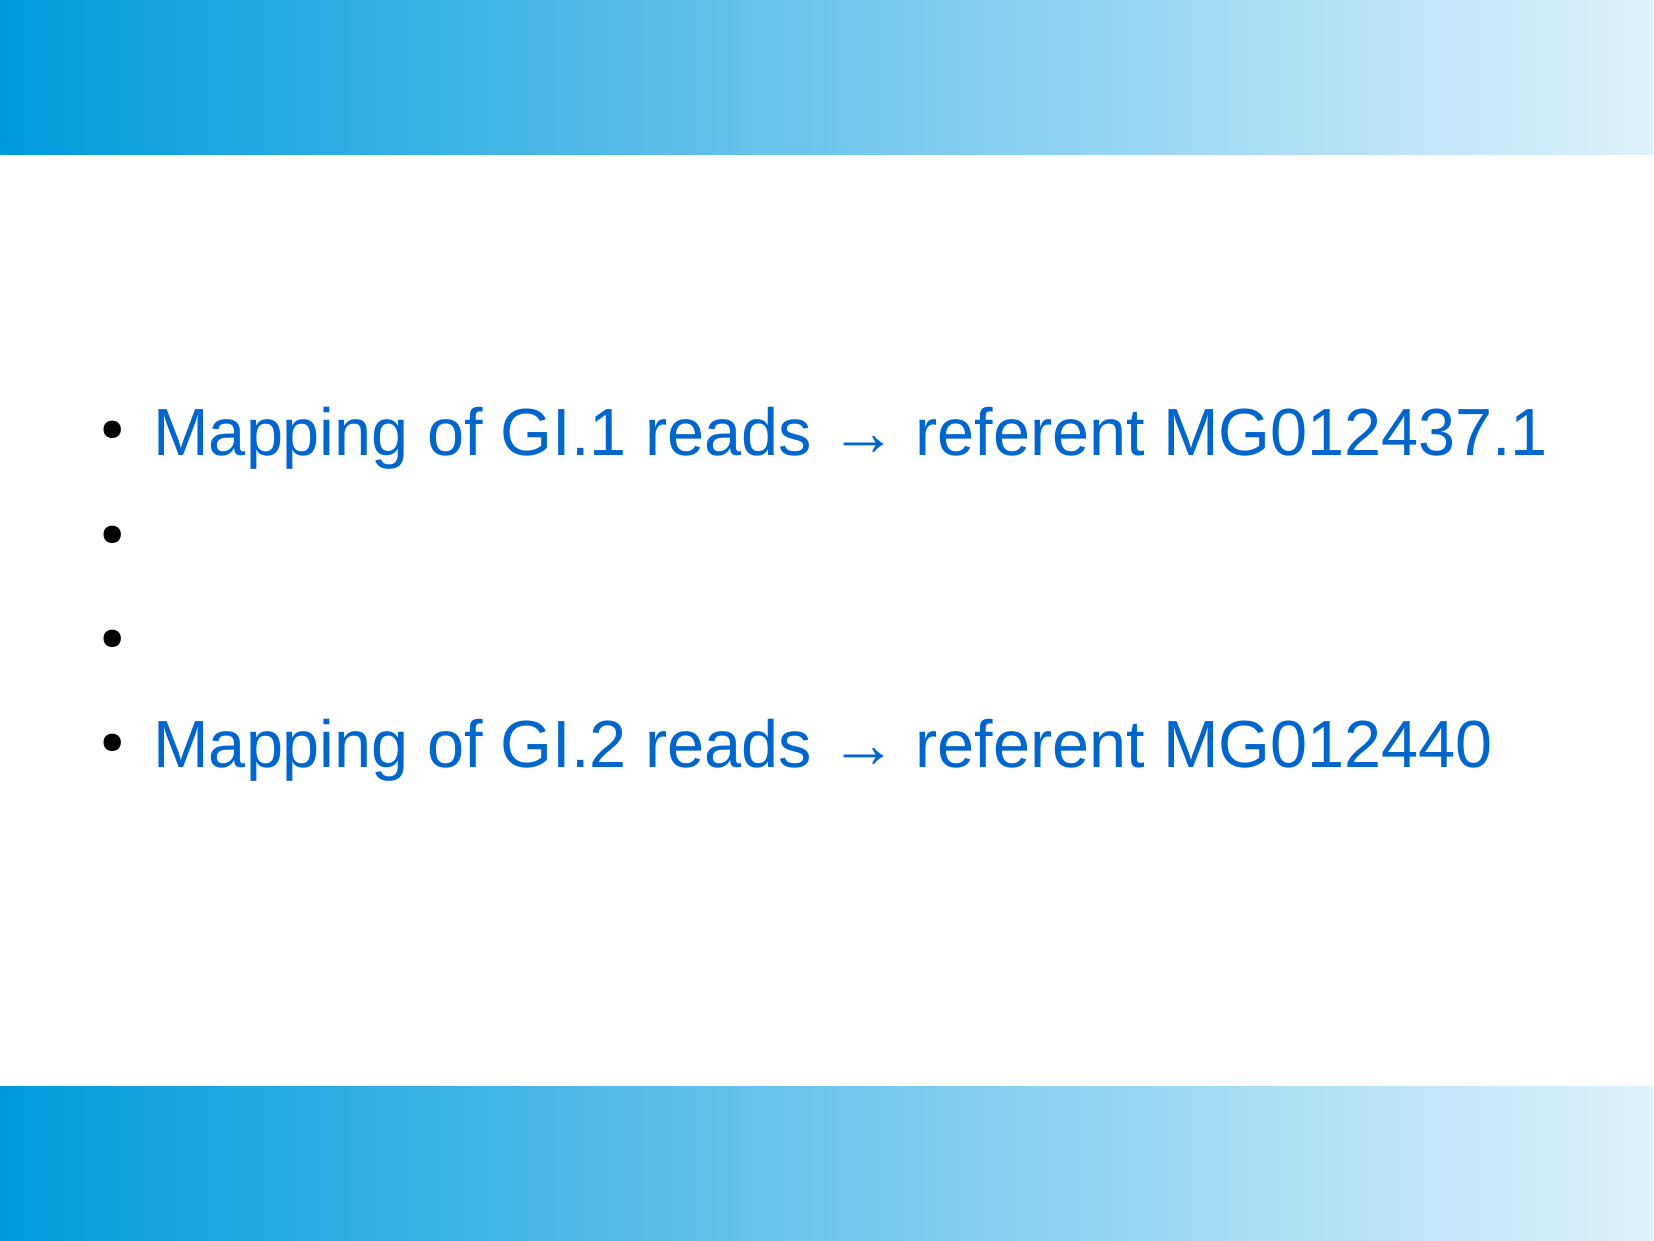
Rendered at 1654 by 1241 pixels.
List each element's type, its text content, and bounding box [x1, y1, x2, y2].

list Mapping of GI.1 reads → referent MG012437.1 Mapping of GI.2 reads → referent MG012440 [82, 290, 1606, 1010]
